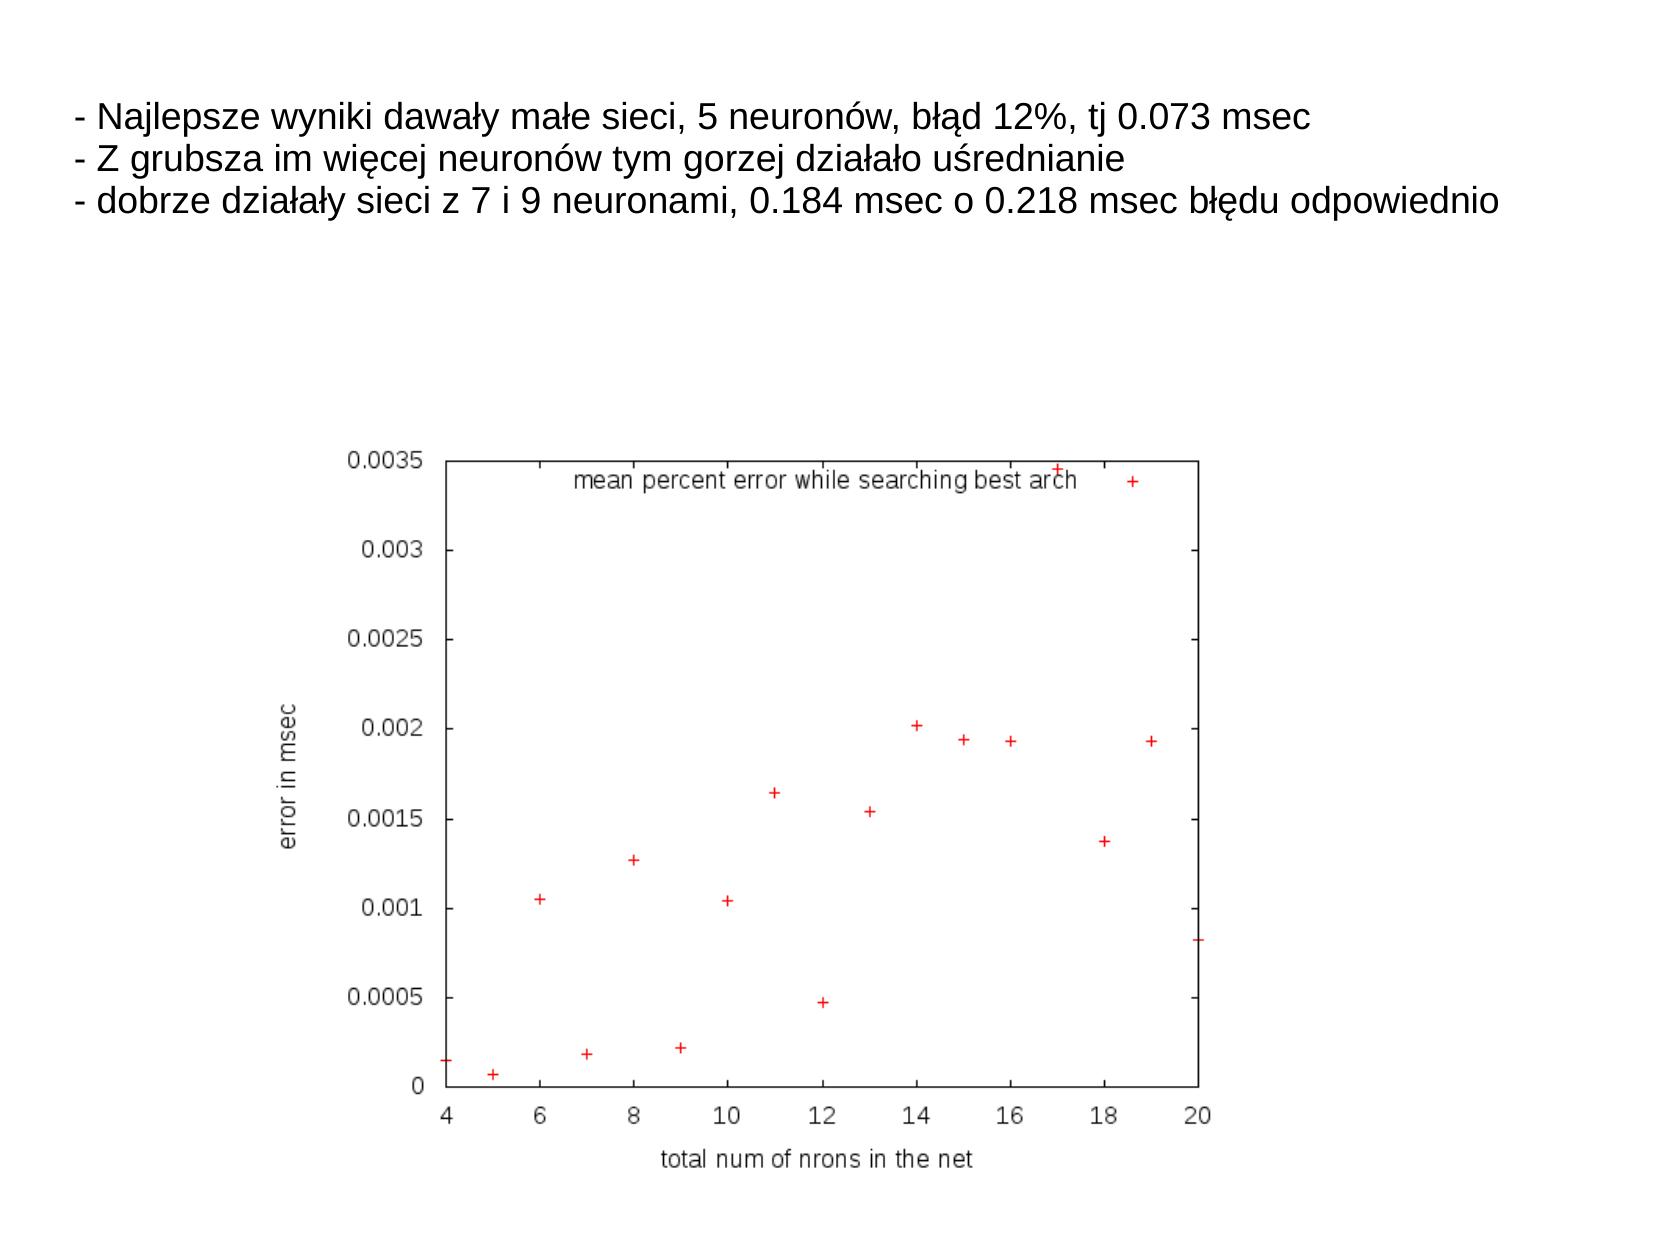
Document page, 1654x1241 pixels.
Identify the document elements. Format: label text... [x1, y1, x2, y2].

text_box - Najlepsze wyniki dawały małe sieci, 5 neuronów, błąd 12%, tj 0.073 msec - Z grubsza im więcej neuronów tym gorzej działało uśrednianie - dobrze działały sieci z 7 i 9 neuronami, 0.184 msec o 0.218 msec błędu odpowiednio [59, 88, 1516, 230]
picture [236, 431, 1237, 1182]
